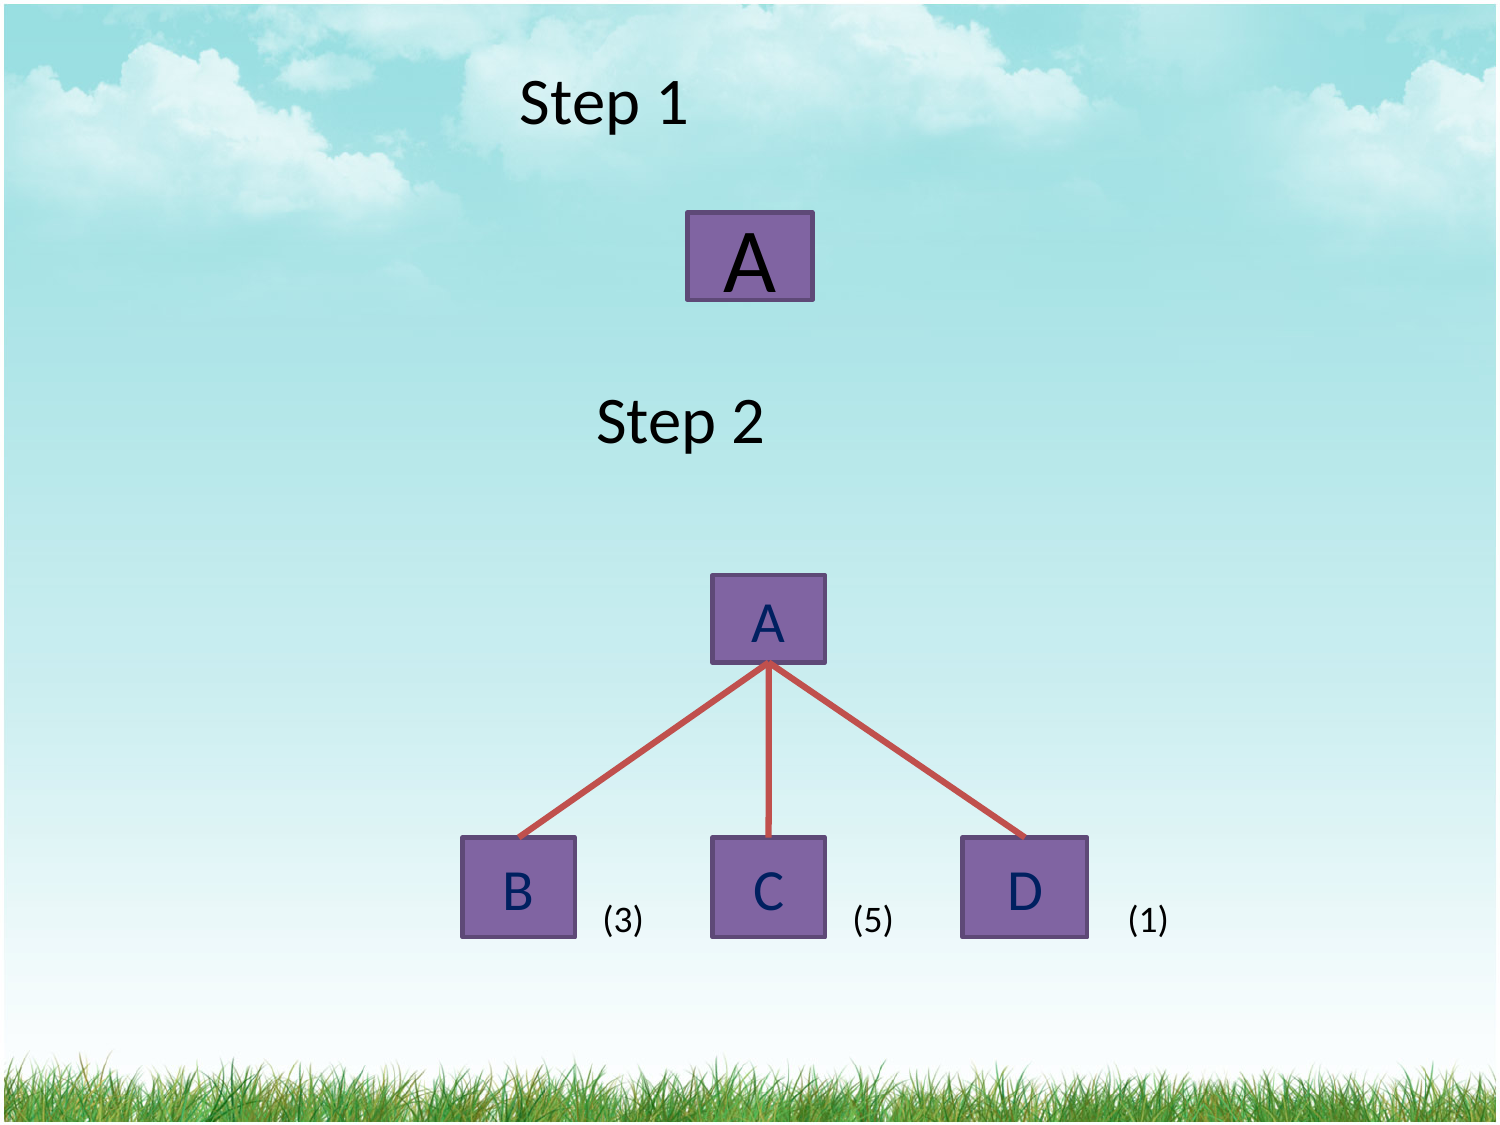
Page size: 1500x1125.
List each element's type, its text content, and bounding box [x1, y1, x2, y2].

text_box Step 1 Step 2 [75, 50, 1425, 1005]
text_box D [962, 837, 1087, 937]
text_box A [687, 212, 812, 300]
picture [0, 0, 1500, 1125]
text_box (3) [587, 887, 675, 948]
text_box C [712, 837, 825, 937]
text_box B [462, 837, 575, 937]
text_box (1) [1112, 887, 1188, 993]
text_box (5) [837, 887, 913, 993]
text_box A [712, 575, 825, 662]
